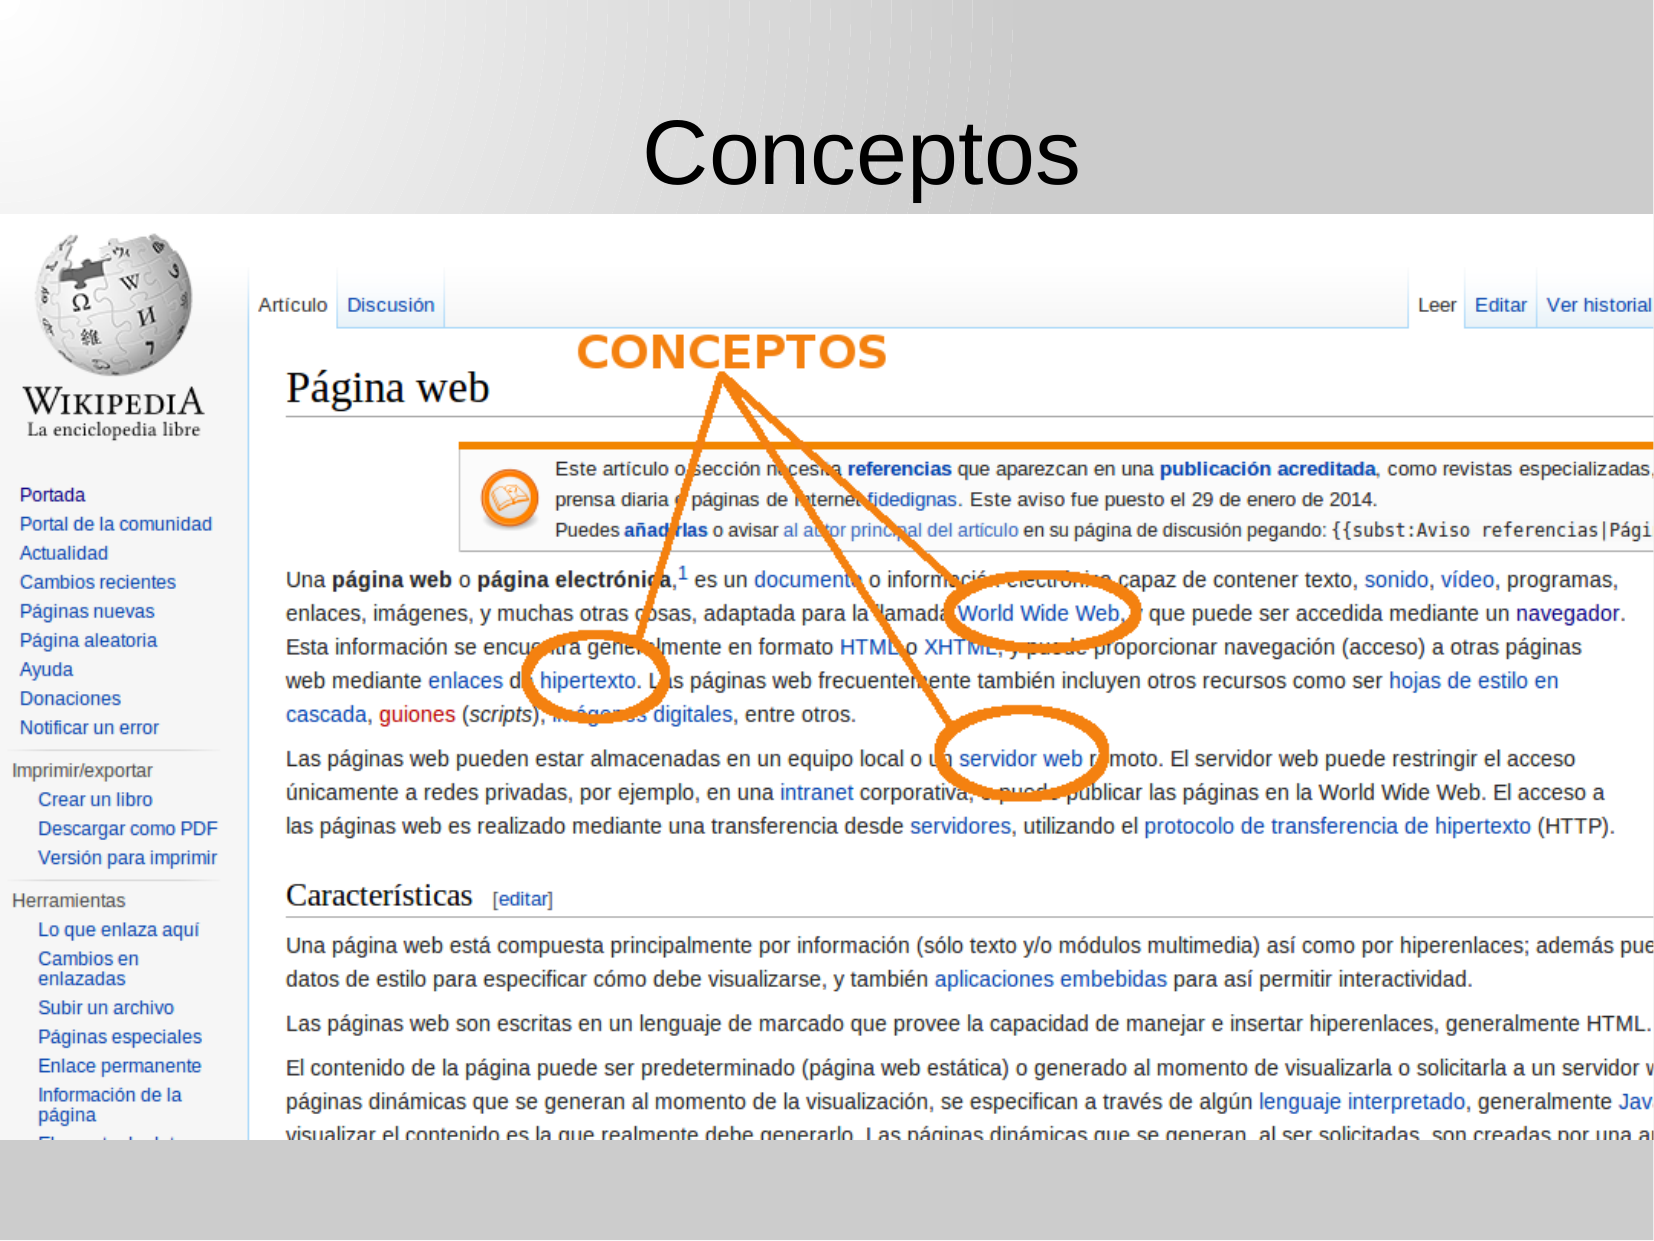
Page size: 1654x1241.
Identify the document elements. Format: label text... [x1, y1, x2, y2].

picture [0, 214, 1654, 1140]
title Conceptos [82, 49, 1571, 214]
